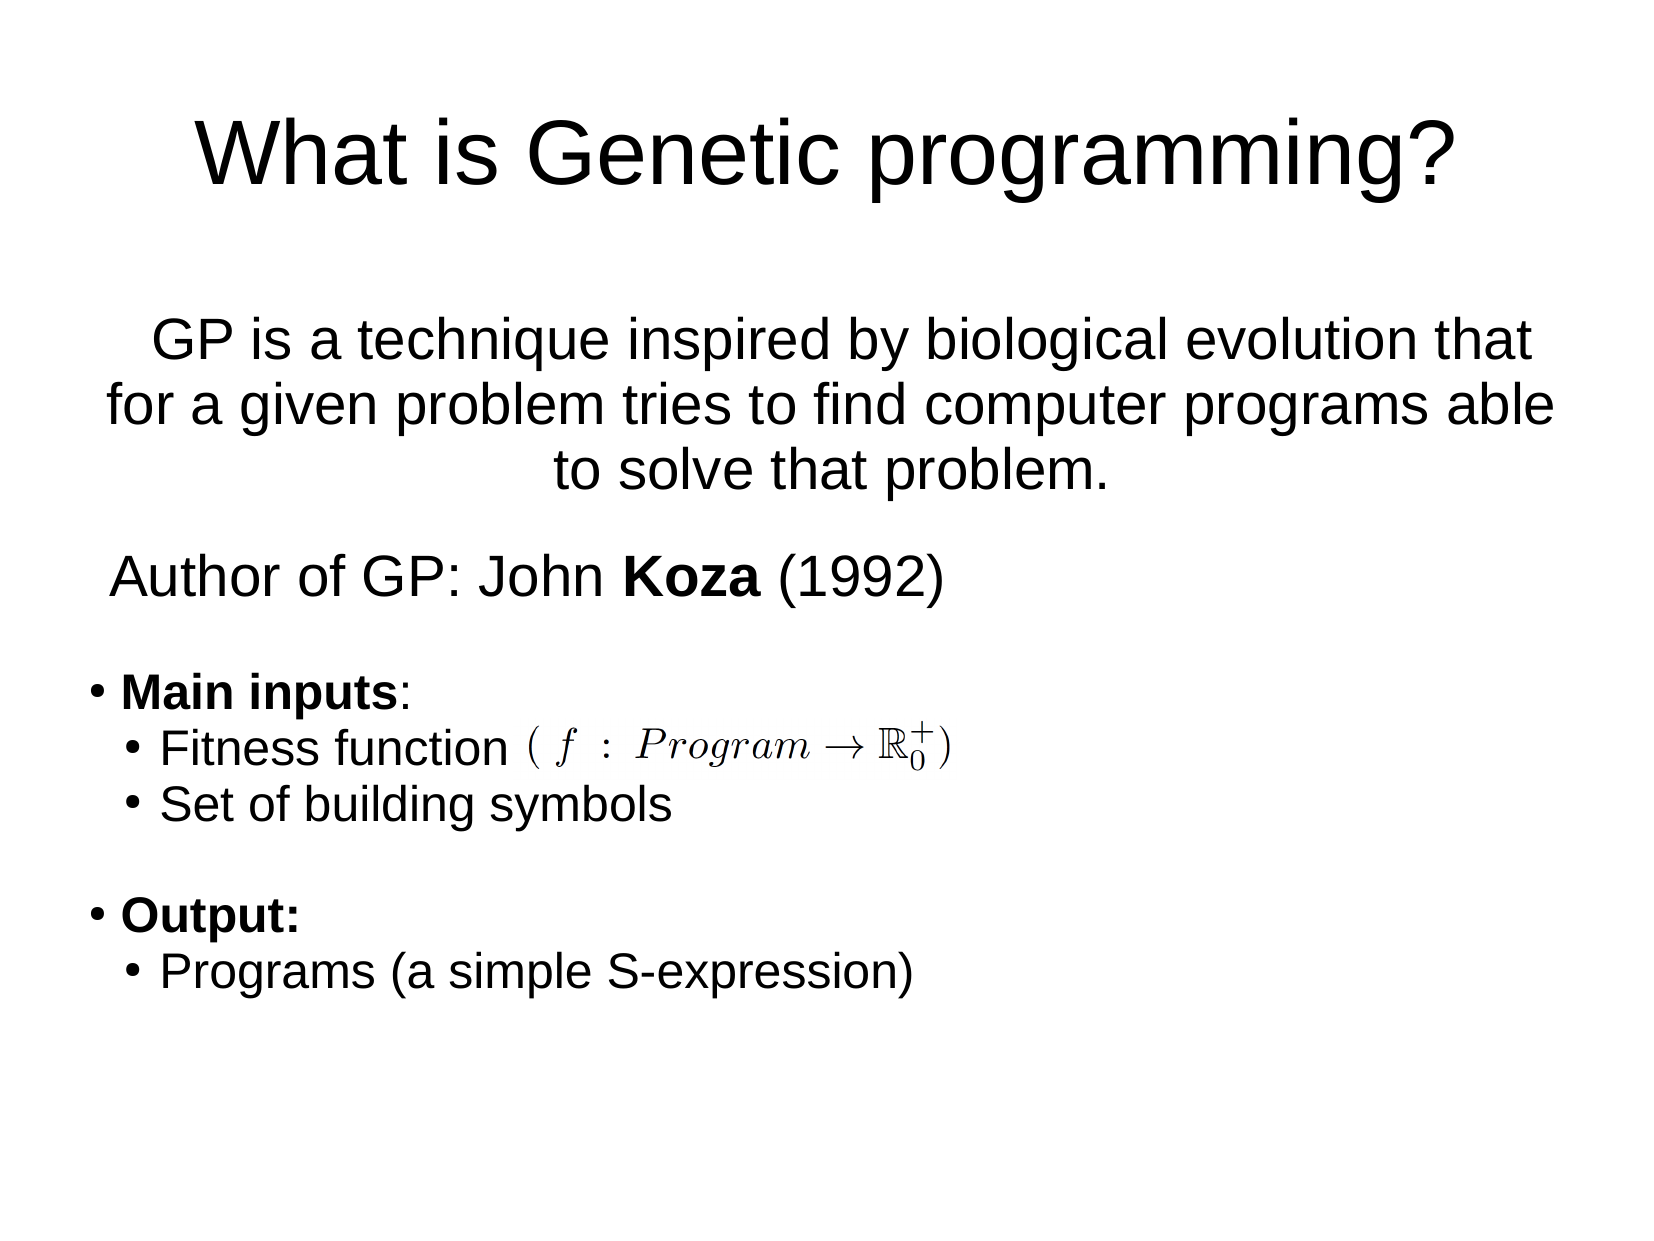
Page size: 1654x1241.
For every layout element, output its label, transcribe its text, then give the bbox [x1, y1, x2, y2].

title What is Genetic programming? [82, 49, 1571, 257]
subtitle GP is a technique inspired by biological evolution that for a given problem tries to find computer programs able to solve that problem. Author of GP: John Koza (1992) Main inputs: Fitness function Set of building symbols Output: Programs (a simple S-expression) [88, 165, 1577, 1140]
picture [513, 718, 957, 780]
